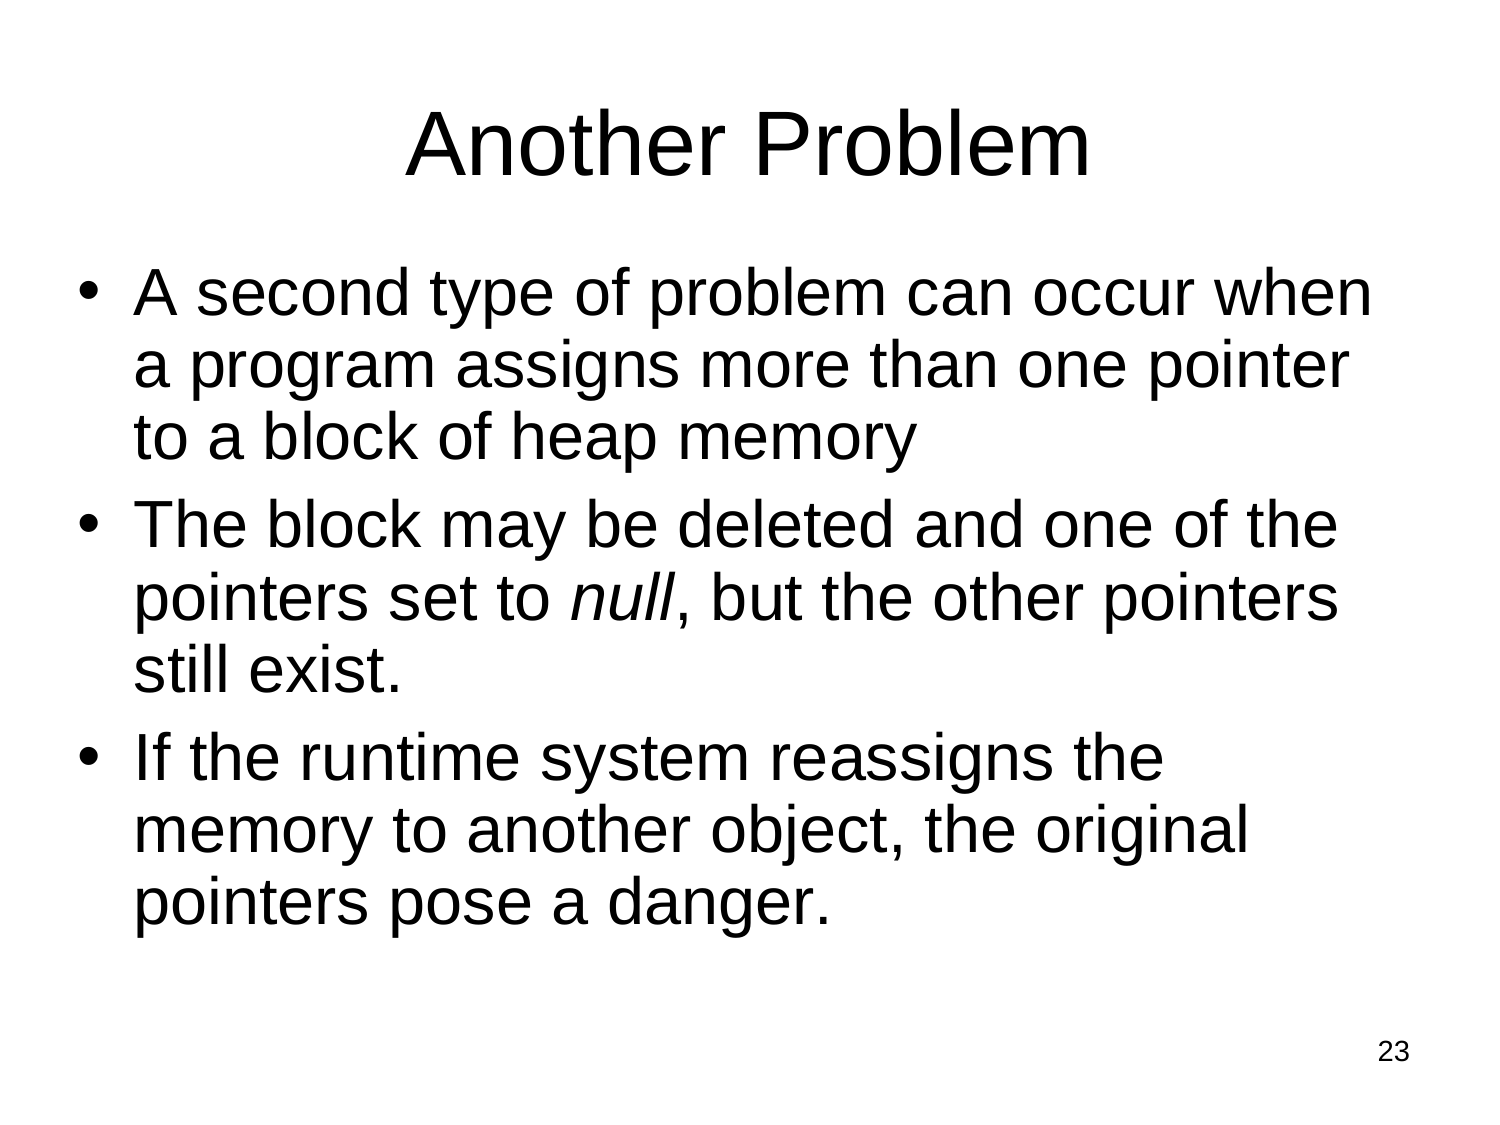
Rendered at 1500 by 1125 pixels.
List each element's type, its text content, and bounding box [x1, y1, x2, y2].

text_box <number> [1074, 1024, 1426, 1103]
list A second type of problem can occur when a program assigns more than one pointer to a block of heap memory The block may be deleted and one of the pointers set to null, but the other pointers still exist. If the runtime system reassigns the memory to another object, the original pointers pose a danger. [62, 249, 1438, 993]
title Another Problem [75, 45, 1426, 233]
